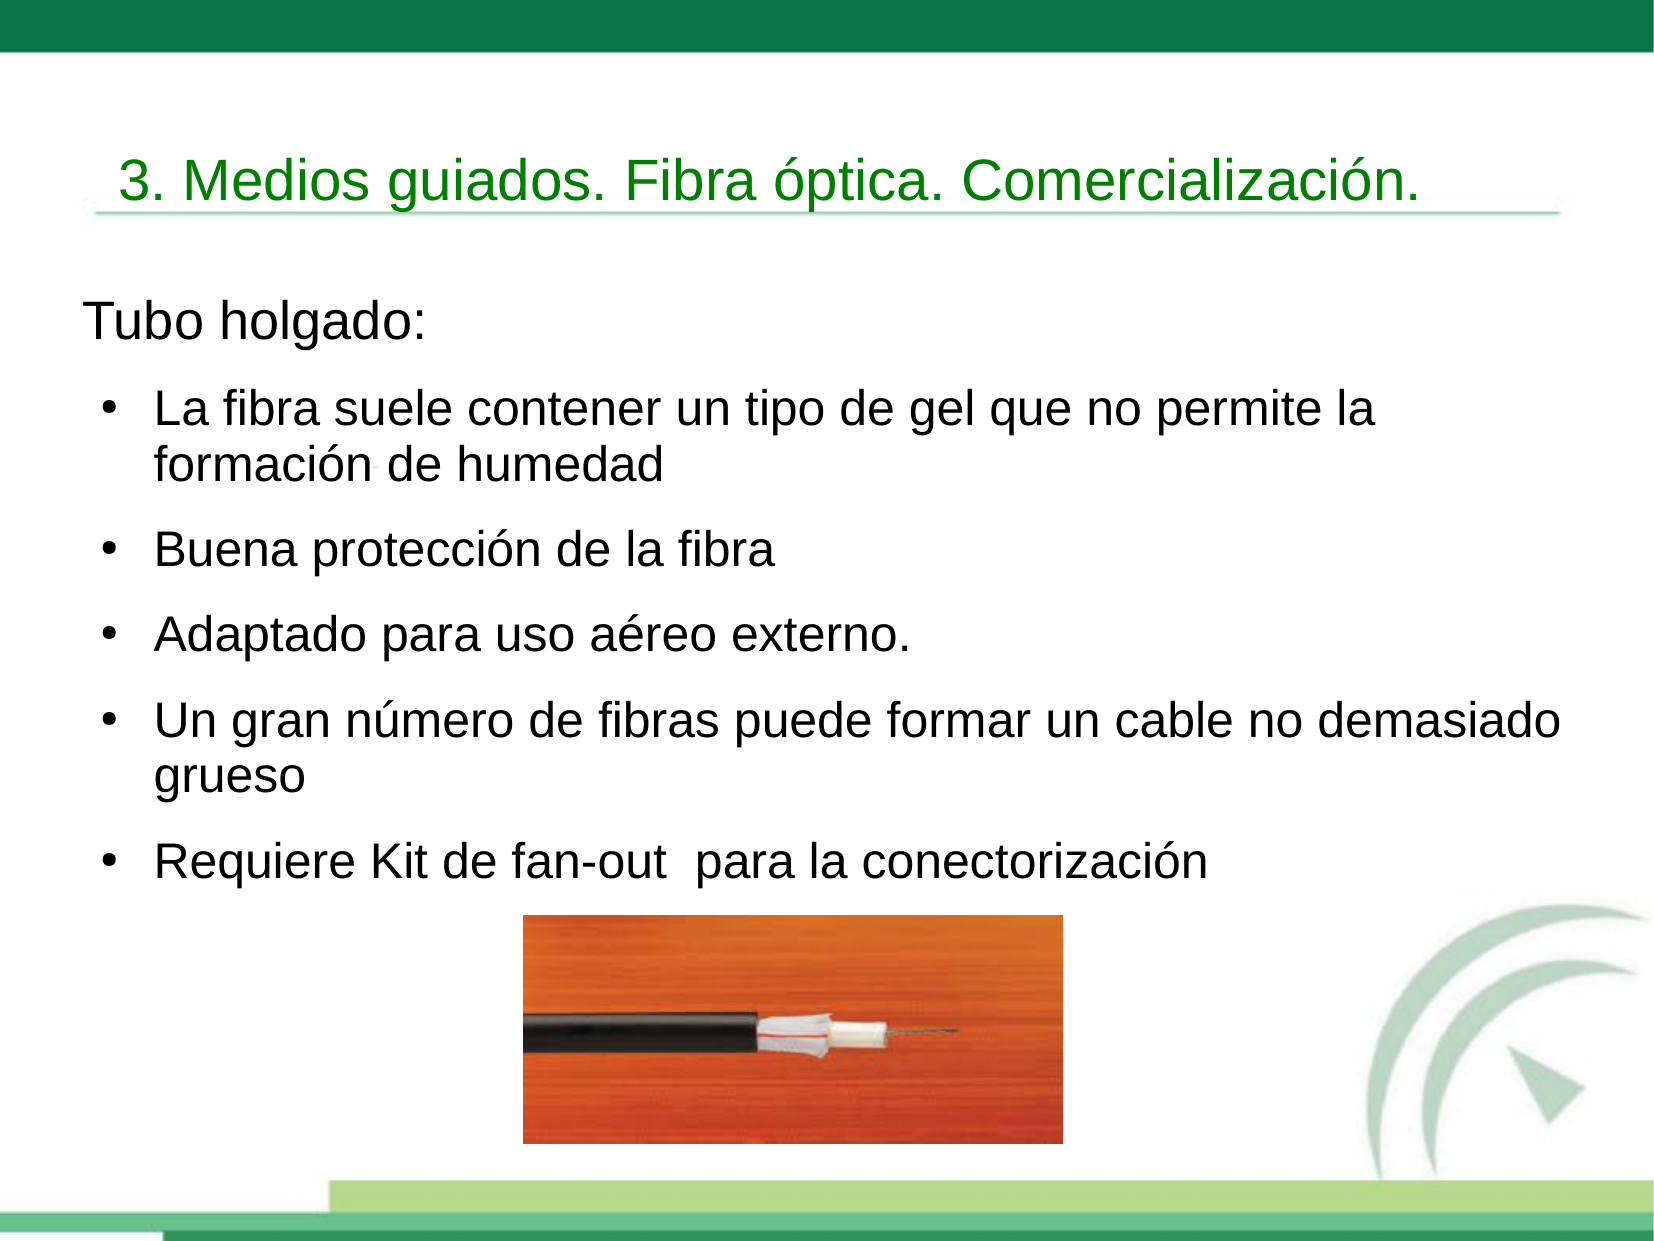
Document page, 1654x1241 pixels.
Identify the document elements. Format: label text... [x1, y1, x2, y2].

text_box 3. Medios guiados. Fibra óptica. Comercialización. [118, 147, 1447, 223]
list Tubo holgado: La fibra suele contener un tipo de gel que no permite la formación de humedad Buena protección de la fibra Adaptado para uso aéreo externo. Un gran número de fibras puede formar un cable no demasiado grueso Requiere Kit de fan-out para la conectorización [82, 290, 1571, 889]
picture [0, 0, 1654, 1241]
